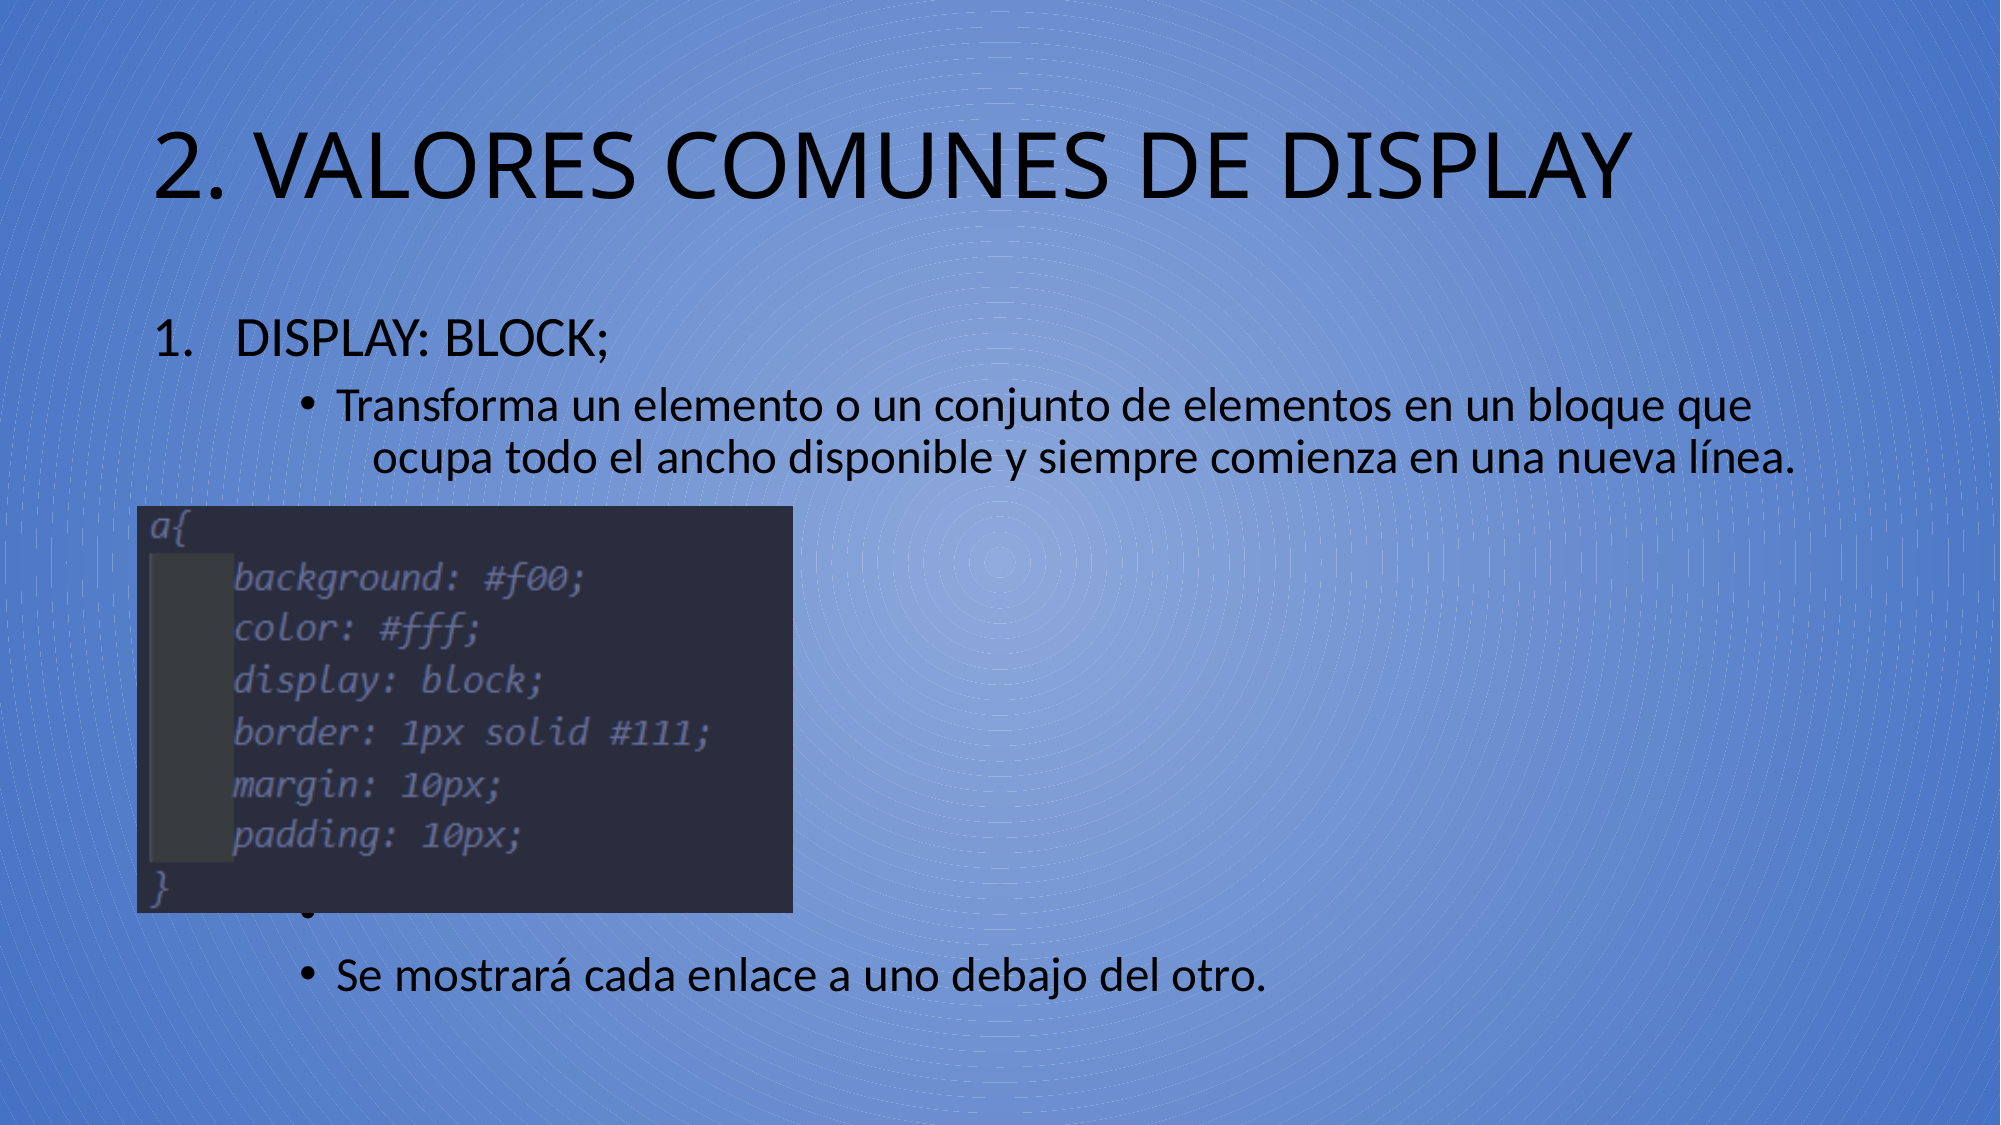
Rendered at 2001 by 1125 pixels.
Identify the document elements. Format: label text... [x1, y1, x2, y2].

list DISPLAY: BLOCK; Transforma un elemento o un conjunto de elementos en un bloque que ocupa todo el ancho disponible y siempre comienza en una nueva línea. Se mostrará cada enlace a uno debajo del otro. [137, 299, 1863, 1014]
title 2. VALORES COMUNES DE DISPLAY [137, 59, 1863, 278]
picture [137, 506, 793, 913]
